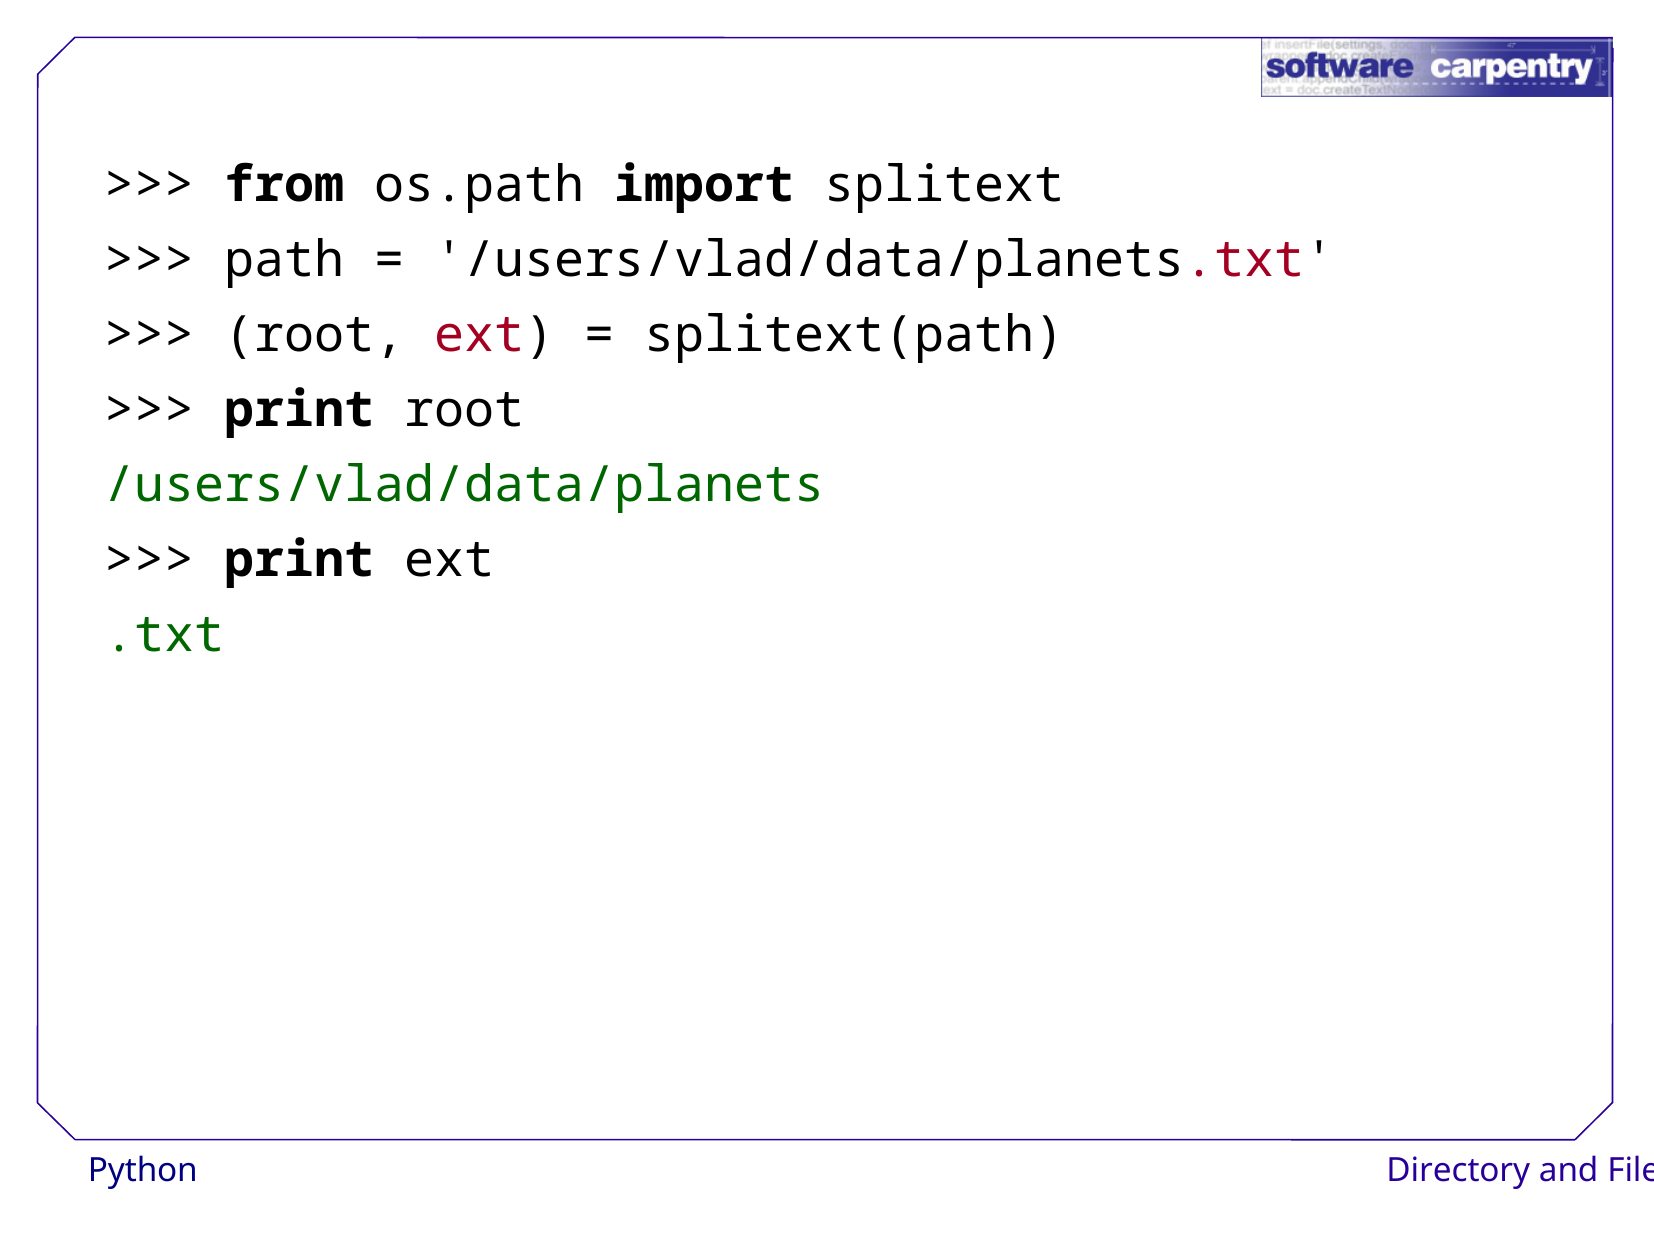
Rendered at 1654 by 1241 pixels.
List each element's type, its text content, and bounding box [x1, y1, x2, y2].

picture [1261, 39, 1613, 97]
text_box >>> from os.path import splitext >>> path = '/users/vlad/data/planets.txt' >>> (root, ext) = splitext(path) >>> print root /users/vlad/data/planets >>> print ext .txt [89, 128, 1512, 1037]
